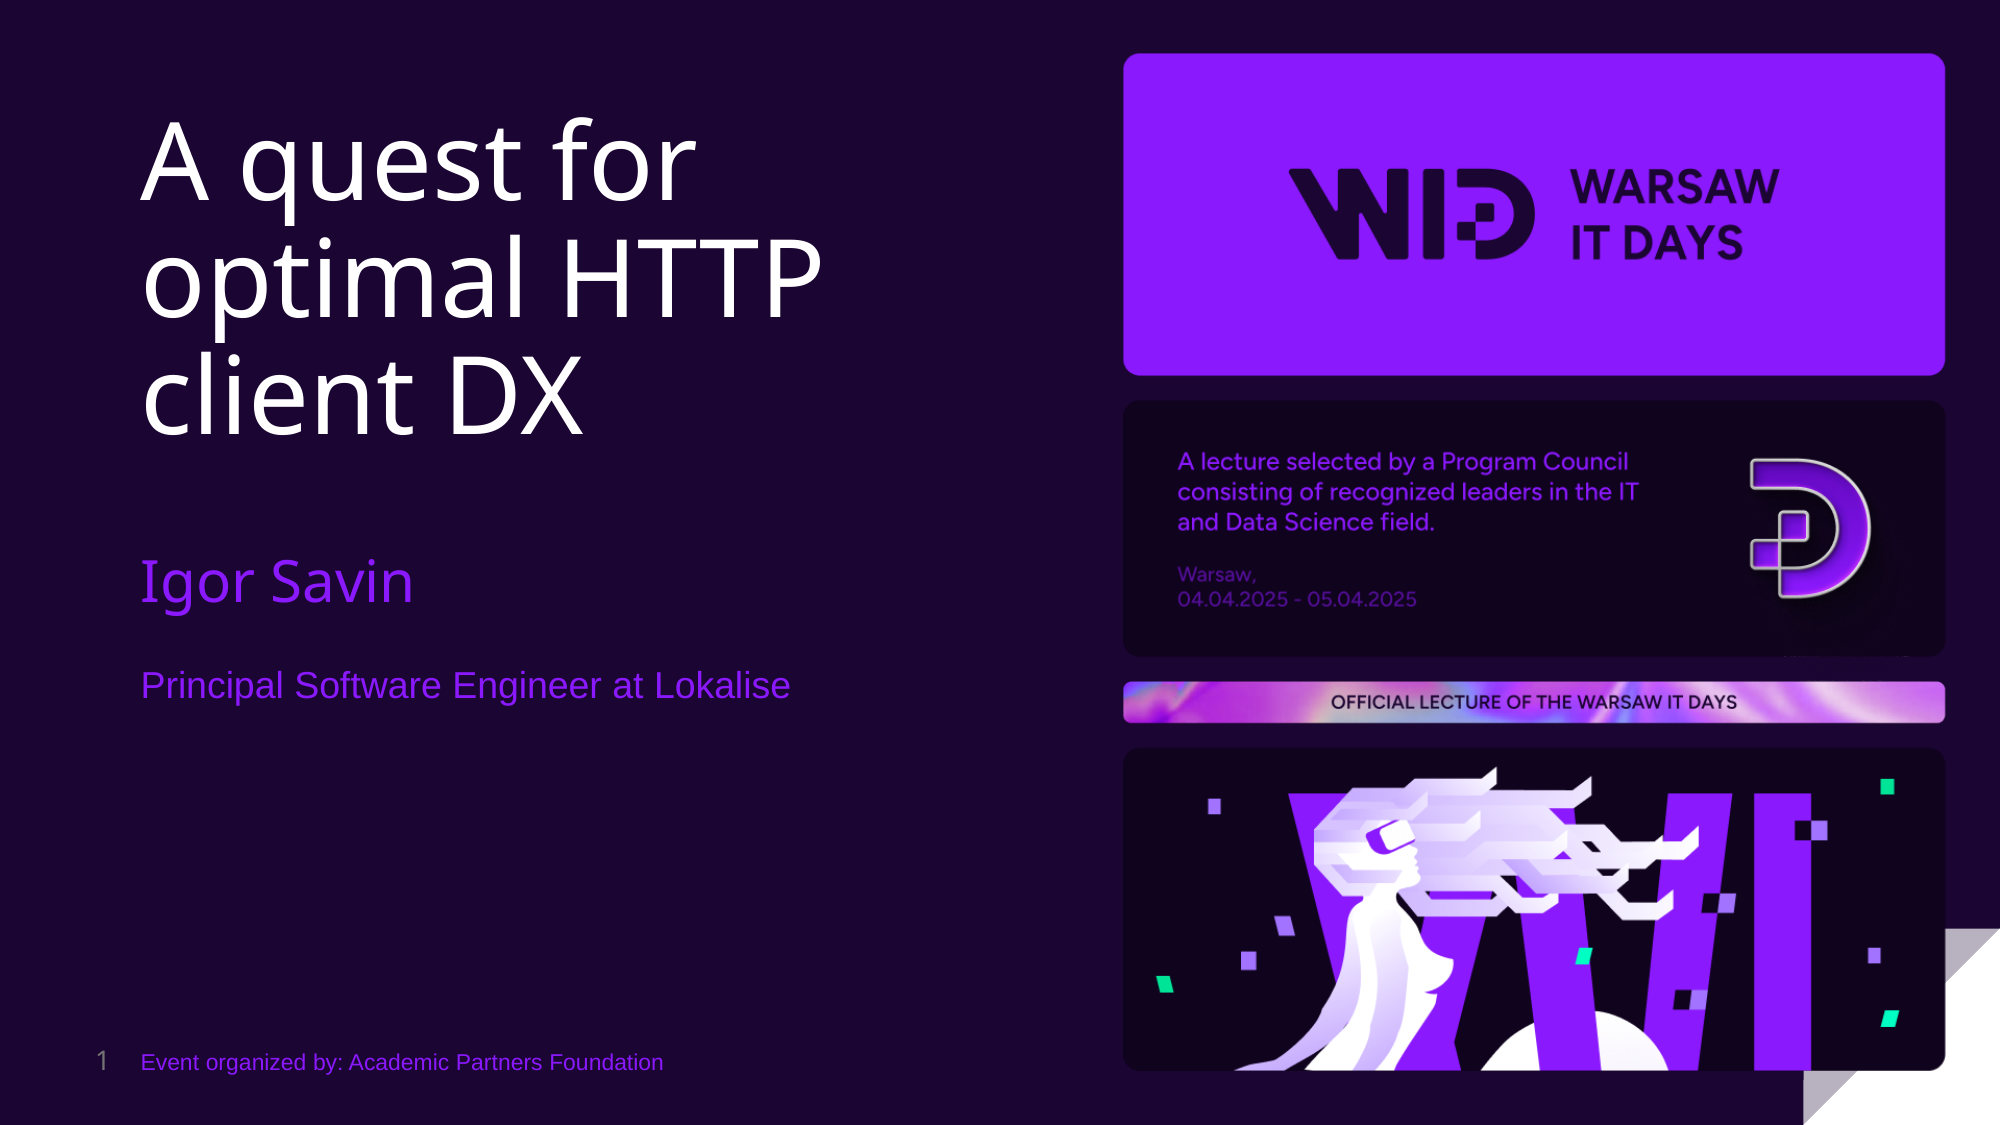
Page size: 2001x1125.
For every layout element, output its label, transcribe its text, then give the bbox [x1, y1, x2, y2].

text_box Event organized by: Academic Partners Foundation [125, 1031, 884, 1092]
text_box A quest for optimal HTTP client DX [125, 99, 1098, 367]
text_box Igor Savin [125, 544, 1070, 654]
text_box Principal Software Engineer at Lokalise [125, 654, 1070, 979]
slide_number <number> [36, 1031, 125, 1092]
picture [1069, 0, 2000, 1125]
